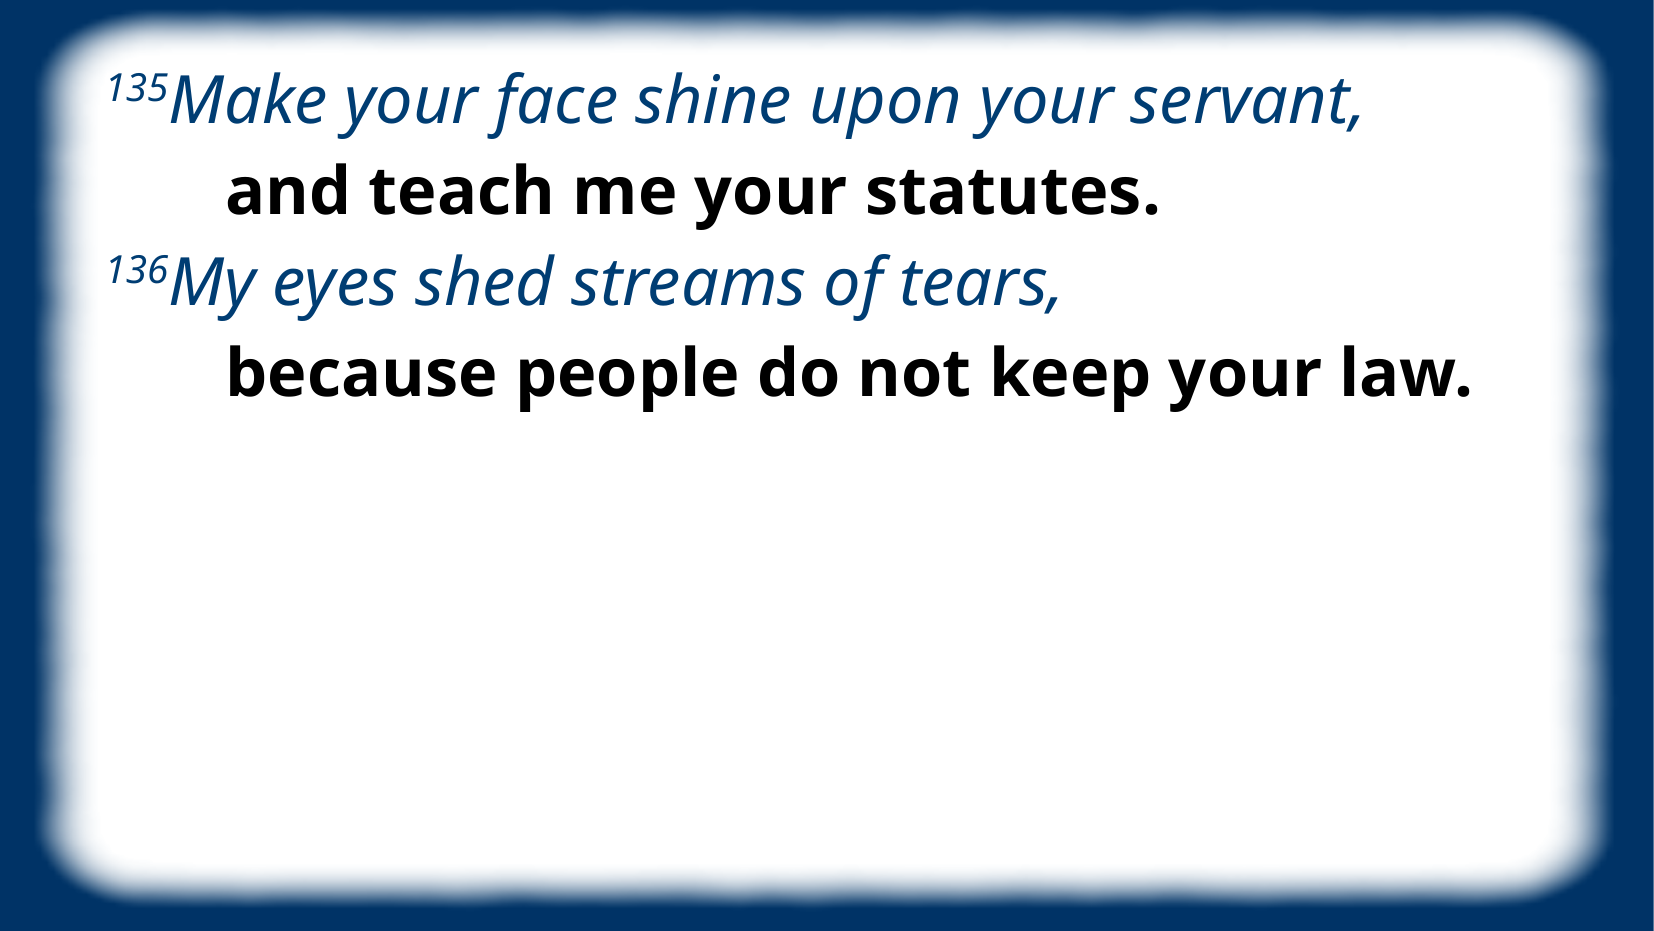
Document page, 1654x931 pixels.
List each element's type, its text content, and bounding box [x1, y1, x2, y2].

picture [0, 0, 1654, 931]
text_box 135Make your face shine upon your servant, and teach me your statutes. 136My eyes shed streams of tears, because people do not keep your law. [89, 45, 1576, 421]
